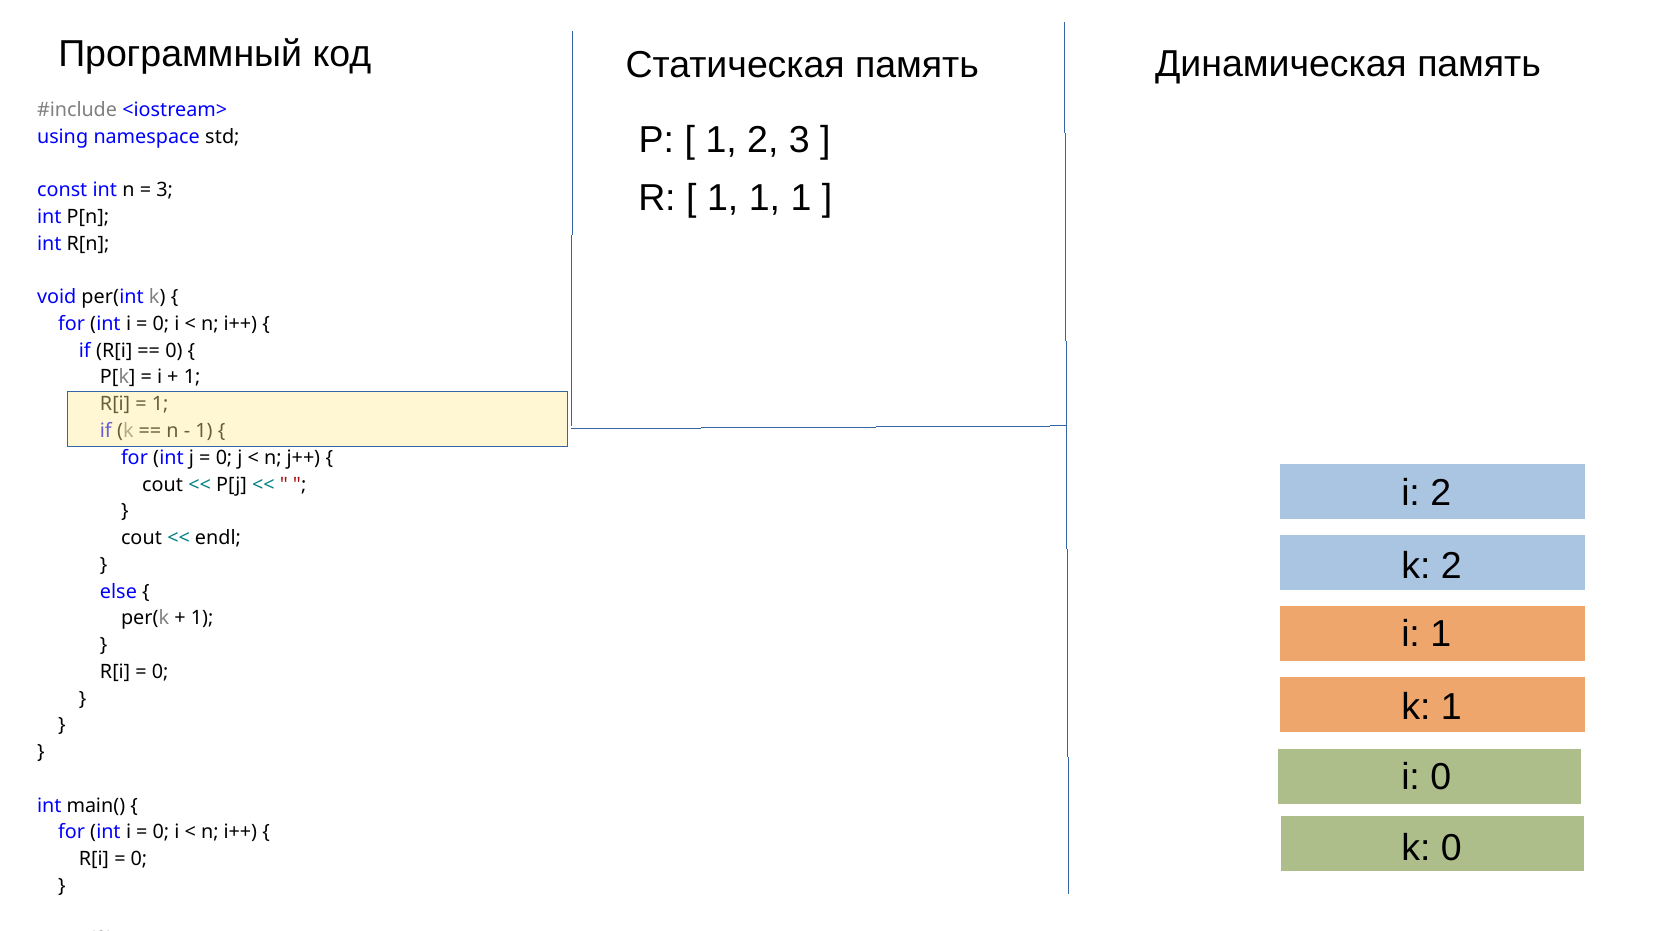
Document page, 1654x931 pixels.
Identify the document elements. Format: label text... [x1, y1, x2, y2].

text_box R: [ 1, 1, 1 ] [623, 169, 848, 227]
text_box #include <iostream> using namespace std; const int n = 3; int P[n]; int R[n]; void per(int k) { for (int i = 0; i < n; i++) { if (R[i] == 0) { P[k] = i + 1; R[i] = 1; if (k == n - 1) { for (int j = 0; j < n; j++) { cout << P[j] << " "; } cout << endl; } else { per(k + 1); } R[i] = 0; } } } int main() { for (int i = 0; i < n; i++) { R[i] = 0; } per(0); return 0; } [22, 88, 570, 907]
text_box k: 2 [1386, 536, 1477, 594]
text_box [1277, 604, 1587, 664]
text_box Программный код [43, 25, 387, 83]
text_box i: 0 [1386, 748, 1483, 806]
text_box [1276, 746, 1584, 806]
text_box P: [ 1, 2, 3 ] [623, 111, 846, 168]
text_box [1277, 462, 1587, 522]
text_box i: 1 [1386, 605, 1467, 662]
text_box [67, 391, 568, 447]
text_box k: 1 [1386, 678, 1477, 736]
text_box [1279, 814, 1587, 874]
text_box Динамическая память [1140, 34, 1557, 92]
text_box [1277, 533, 1587, 593]
text_box Статическая память [610, 35, 995, 93]
text_box [1277, 674, 1587, 734]
text_box i: 2 [1386, 464, 1467, 522]
text_box k: 0 [1386, 819, 1483, 876]
